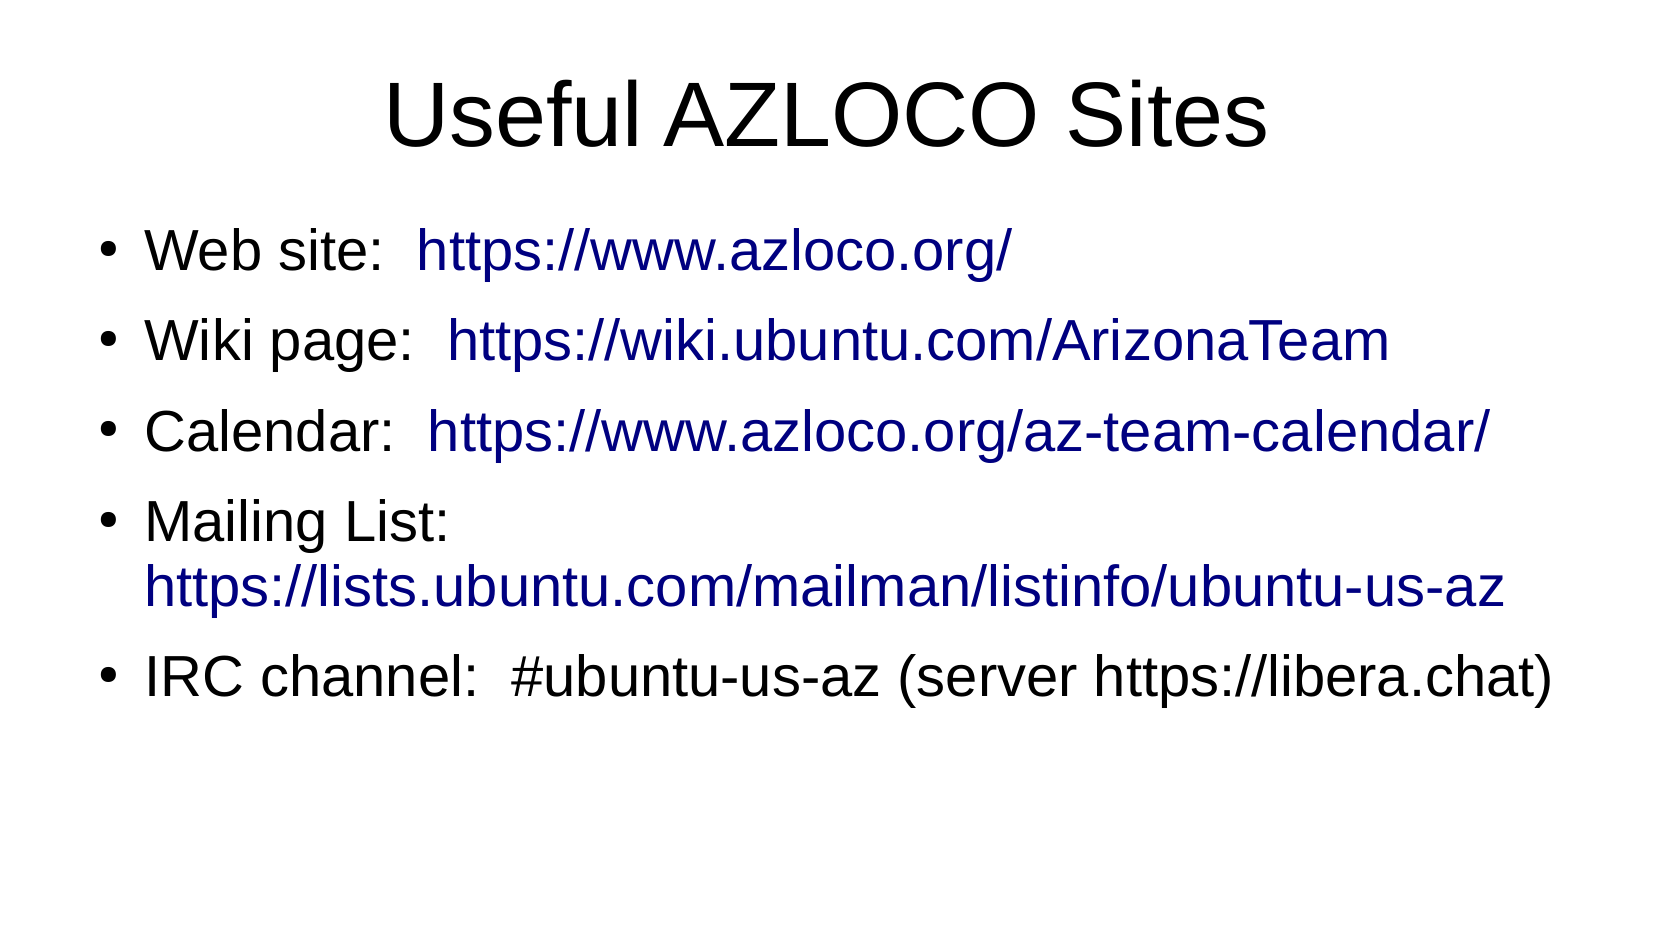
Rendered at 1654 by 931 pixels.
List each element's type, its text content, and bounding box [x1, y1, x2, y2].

list Web site: https://www.azloco.org/ Wiki page: https://wiki.ubuntu.com/ArizonaTeam Calendar: https://www.azloco.org/az-team-calendar/ Mailing List: https://lists.ubuntu.com/mailman/listinfo/ubuntu-us-az IRC channel: #ubuntu-us-az (server https://libera.chat) [82, 217, 1571, 758]
title Useful AZLOCO Sites [82, 37, 1571, 193]
